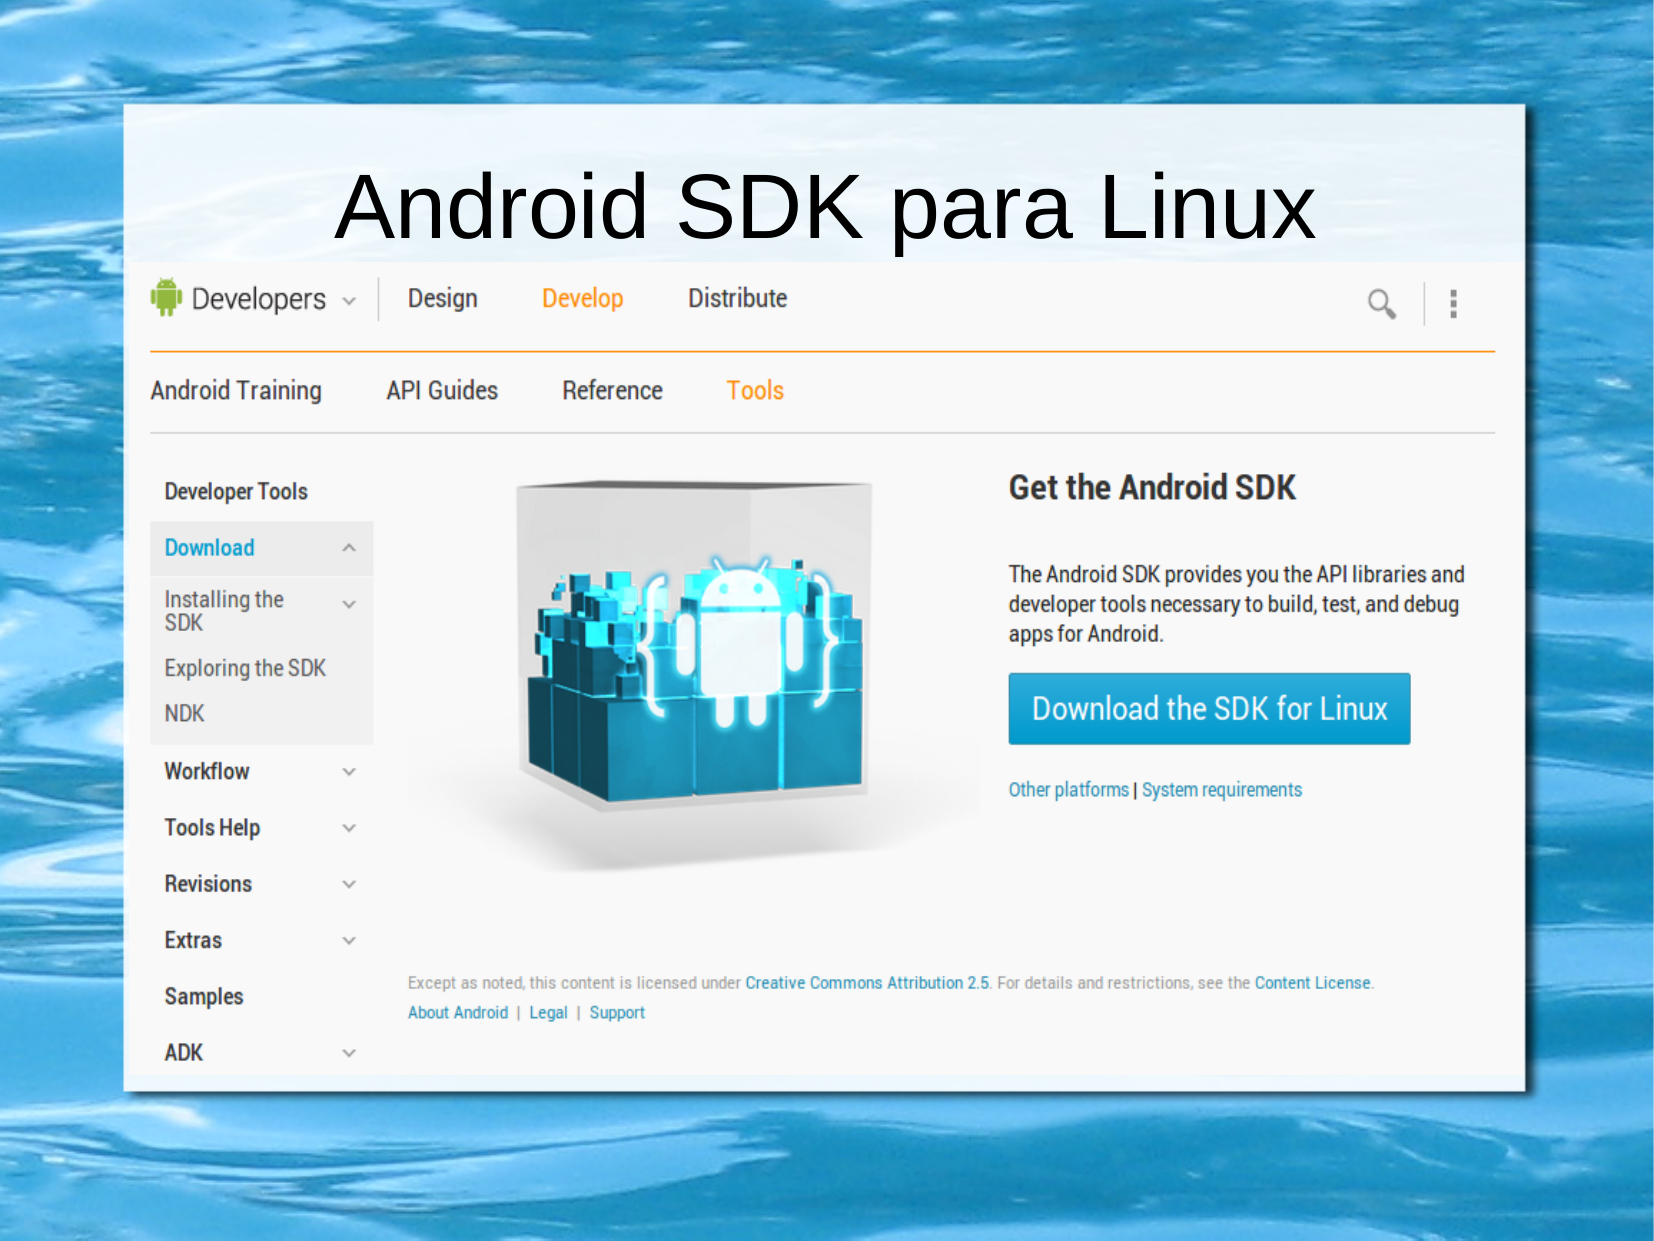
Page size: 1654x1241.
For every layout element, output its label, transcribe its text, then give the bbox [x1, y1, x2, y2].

picture [0, 0, 1654, 1241]
title Android SDK para Linux [147, 118, 1506, 262]
